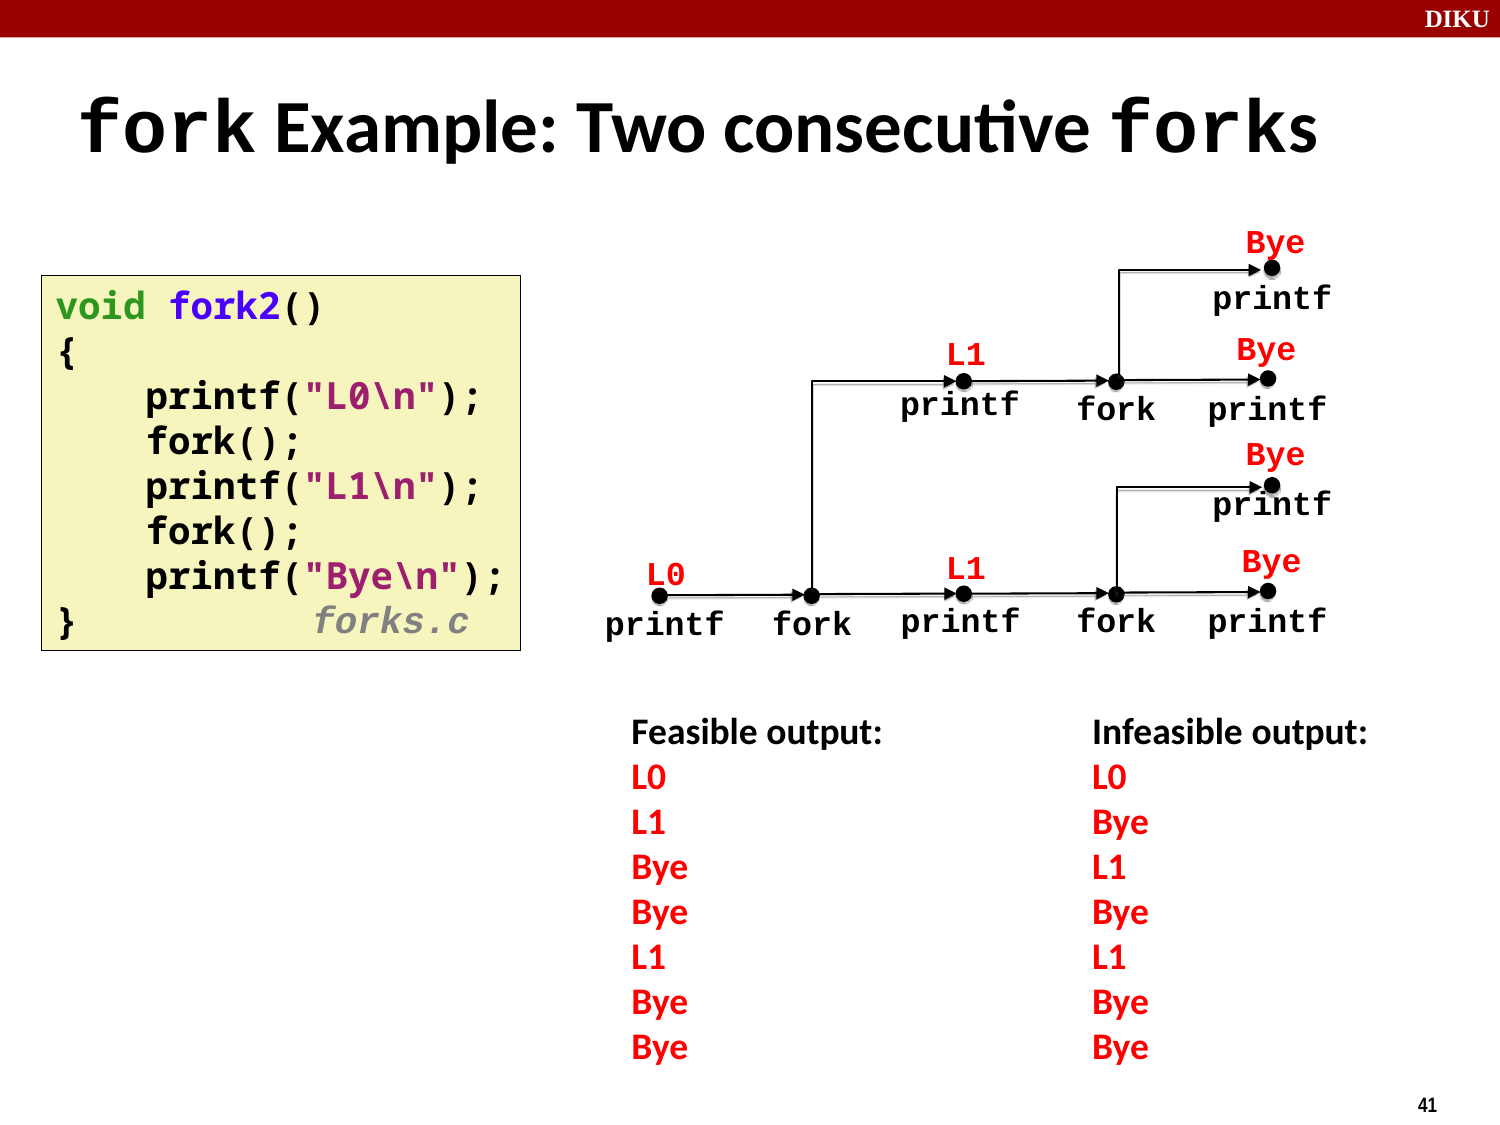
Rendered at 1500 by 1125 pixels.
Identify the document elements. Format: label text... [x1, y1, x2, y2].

text_box Bye [1210, 212, 1341, 268]
text_box printf [882, 594, 1038, 648]
text_box fork [1038, 379, 1189, 435]
text_box printf [1194, 474, 1350, 530]
text_box Infeasible output: L0 Bye L1 Bye L1 Bye Bye [1077, 699, 1383, 1075]
text_box printf [1001, 374, 1044, 379]
text_box [1260, 375, 1276, 379]
text_box Bye [1201, 319, 1332, 375]
text_box [804, 588, 819, 594]
text_box fork [757, 594, 867, 690]
text_box fork [1038, 592, 1189, 648]
text_box Bye [1230, 424, 1321, 480]
text_box printf [1189, 592, 1346, 648]
text_box Feasible output: L0 L1 Bye Bye L1 Bye Bye [616, 699, 898, 1075]
text_box printf [1189, 379, 1346, 435]
text_box Bye [1226, 531, 1317, 587]
text_box L1 [931, 324, 1001, 380]
text_box L1 [931, 539, 1001, 594]
text_box [1109, 374, 1124, 379]
text_box printf [1194, 268, 1350, 324]
text_box [1260, 587, 1276, 592]
text_box void fork2() { printf("L0\n"); fork(); printf("L1\n"); fork(); printf("Bye\n"); } [40, 274, 521, 650]
text_box printf [876, 374, 1038, 430]
text_box printf [589, 594, 740, 650]
text_box forks.c [297, 592, 485, 650]
text_box L0 [631, 544, 701, 600]
title fork Example: Two consecutive forks [62, 75, 1463, 169]
